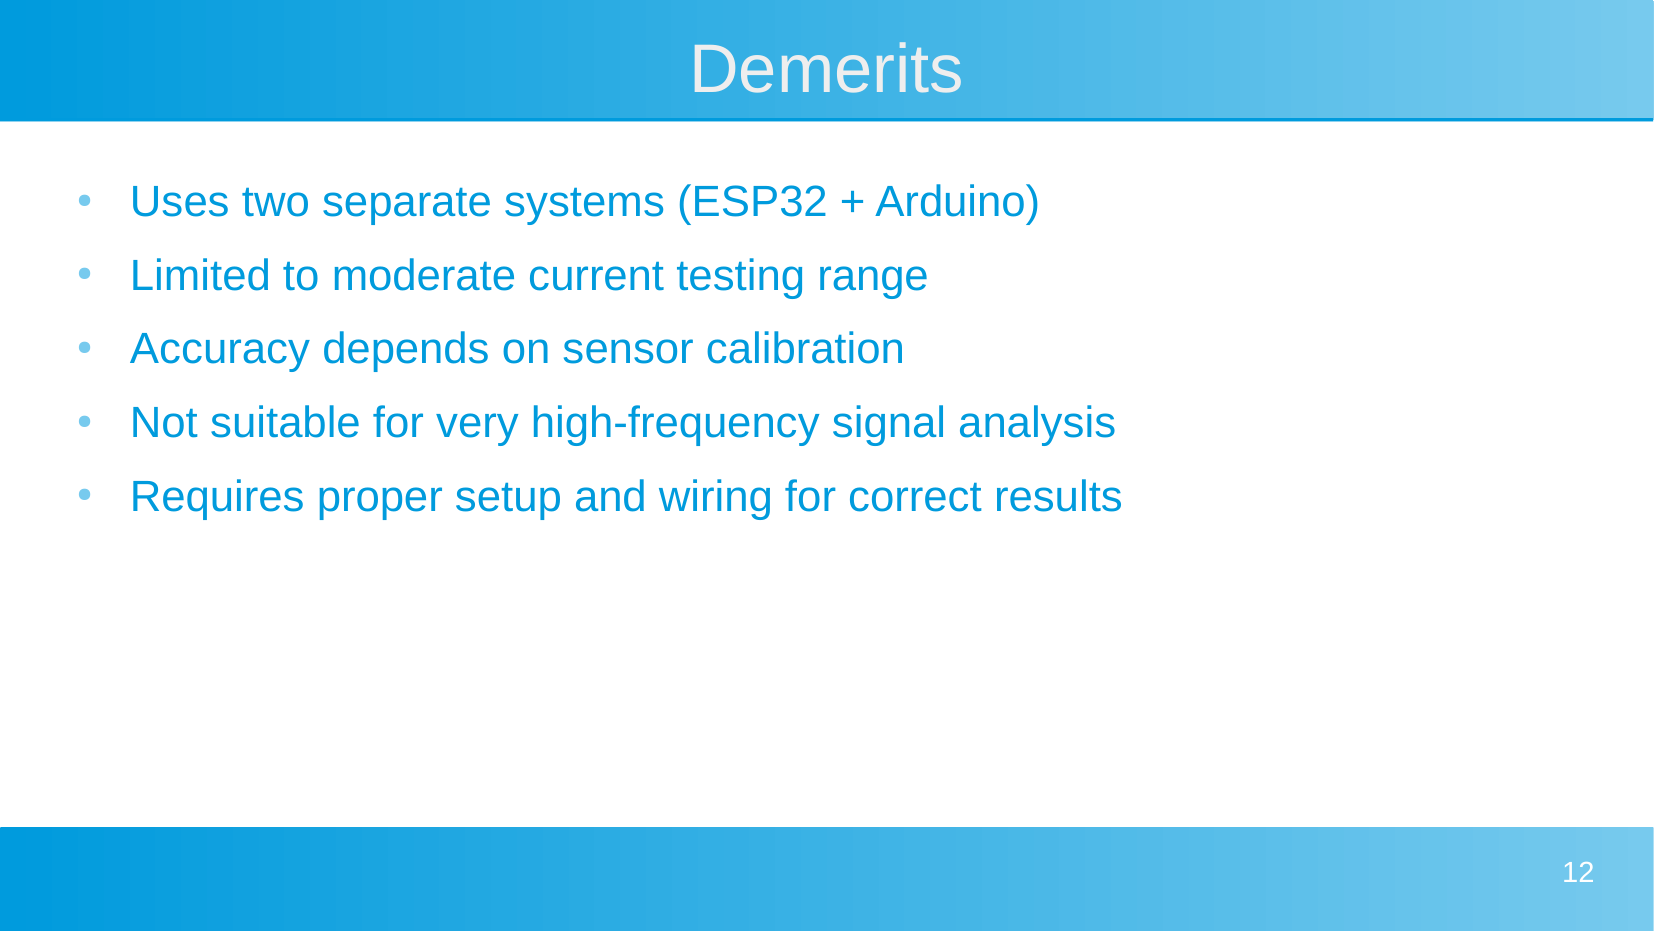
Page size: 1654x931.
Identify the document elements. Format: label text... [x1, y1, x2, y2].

list Uses two separate systems (ESP32 + Arduino) Limited to moderate current testing range Accuracy depends on sensor calibration Not suitable for very high-frequency signal analysis Requires proper setup and wiring for correct results [59, 177, 1595, 768]
title Demerits [59, 29, 1595, 108]
